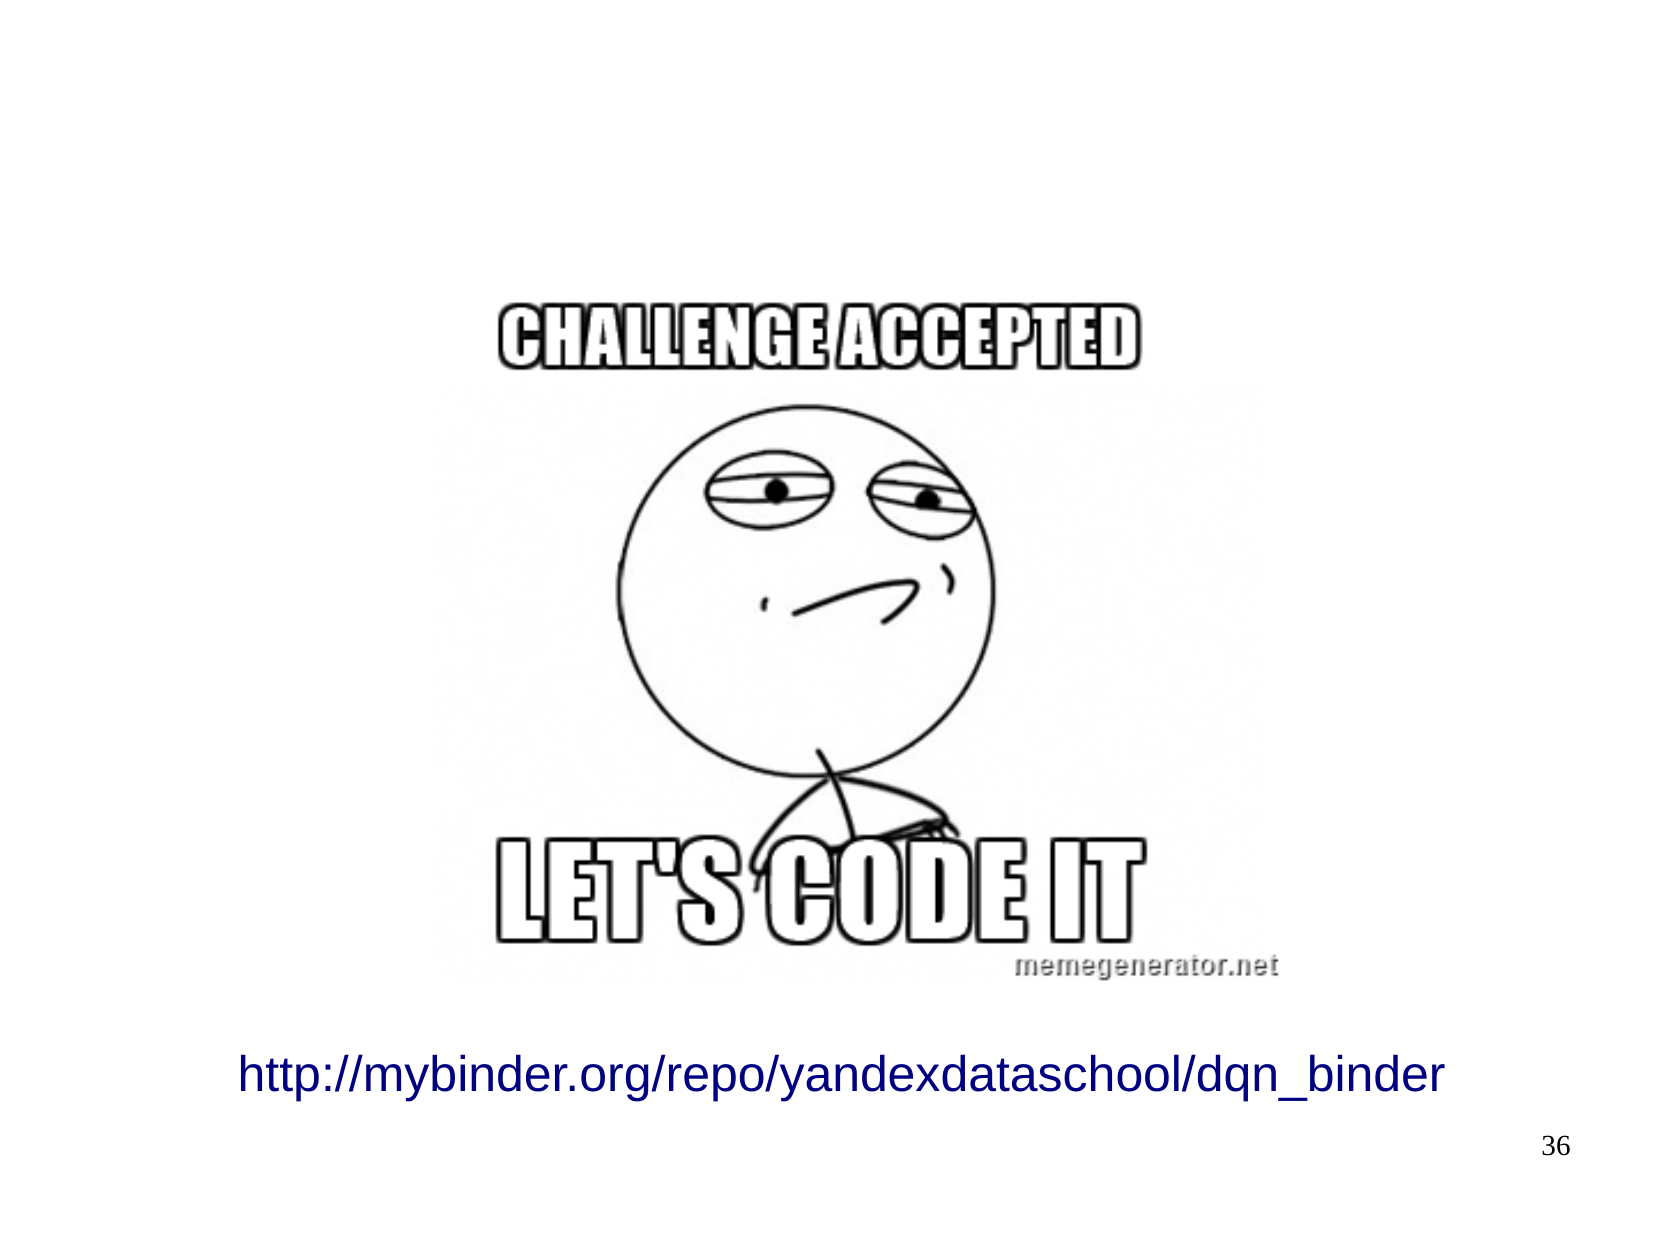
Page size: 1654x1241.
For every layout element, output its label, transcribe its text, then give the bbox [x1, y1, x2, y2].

picture [361, 292, 1281, 983]
list http://mybinder.org/repo/yandexdataschool/dqn_binder [166, 364, 1654, 1162]
